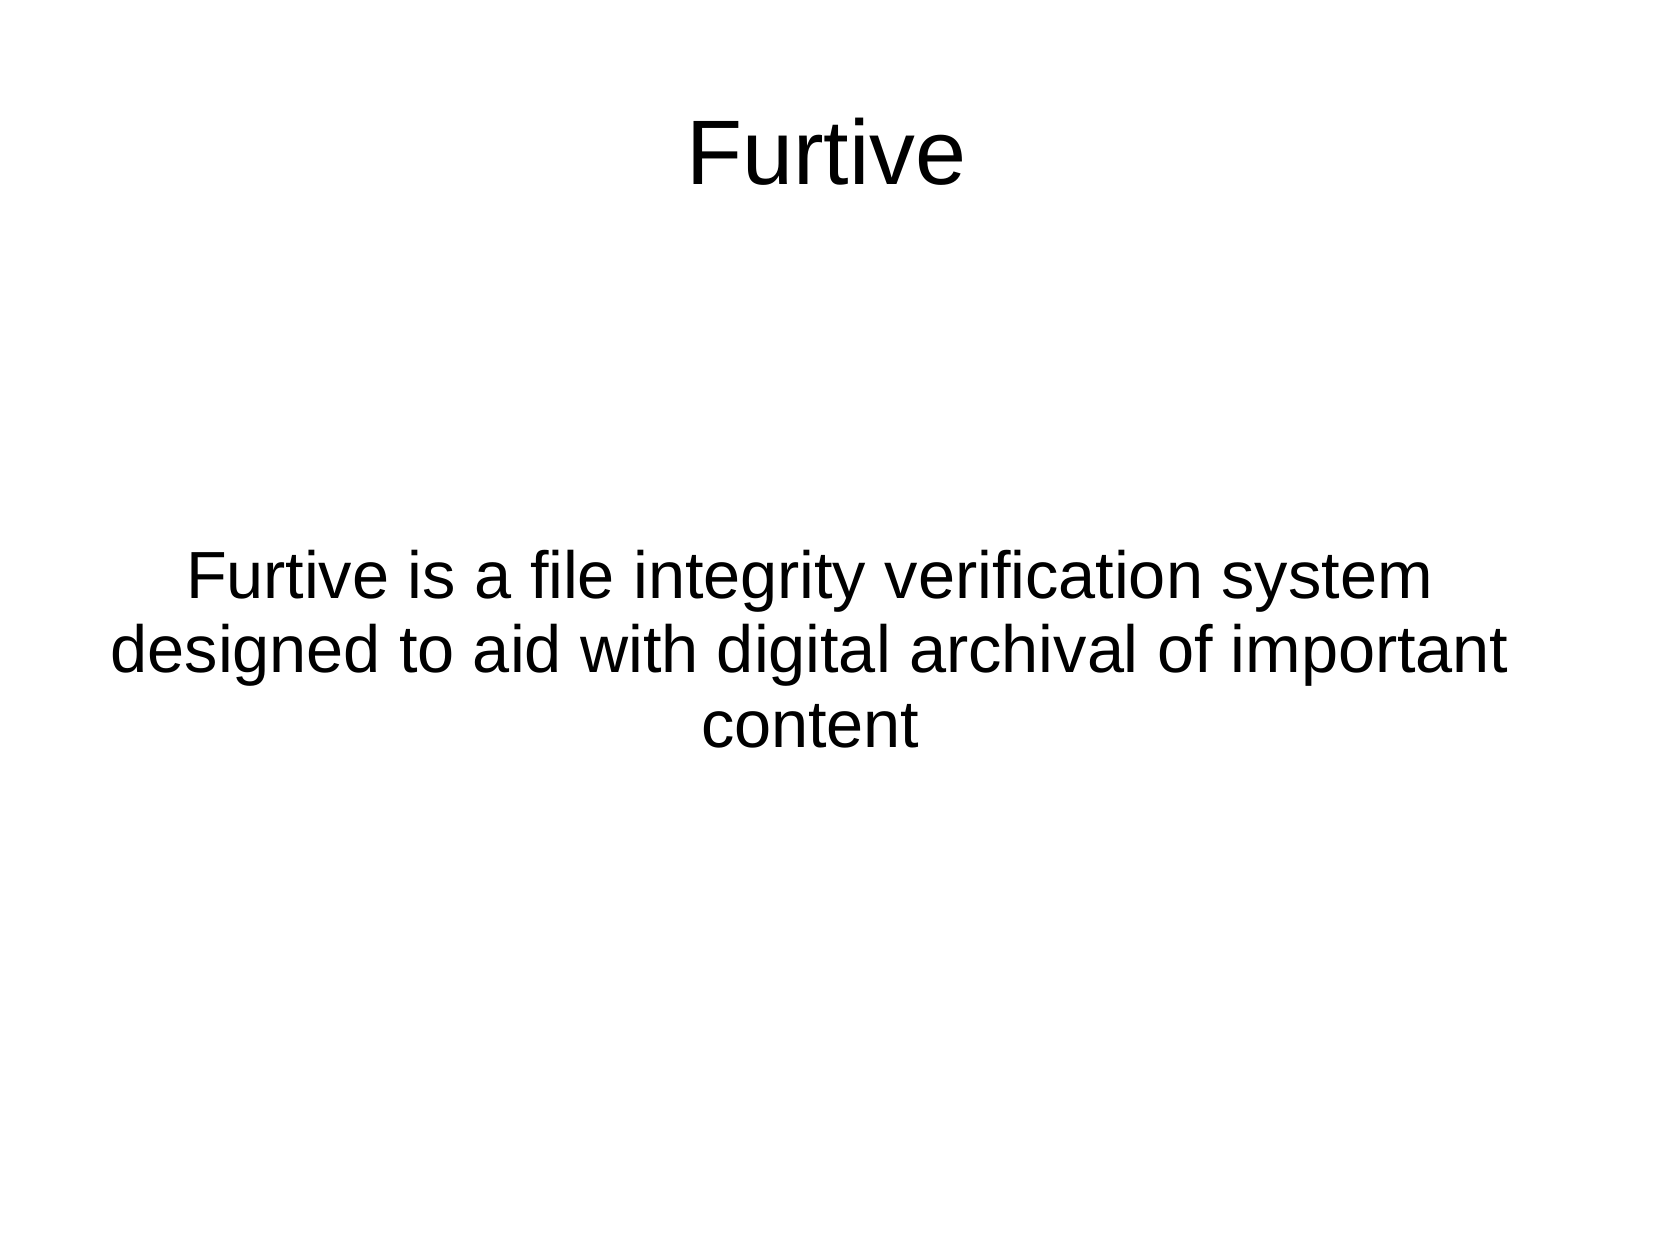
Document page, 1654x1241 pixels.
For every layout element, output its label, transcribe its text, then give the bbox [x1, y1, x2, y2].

title Furtive [82, 49, 1571, 257]
subtitle Furtive is a file integrity verification system designed to aid with digital archival of important content [82, 290, 1538, 1010]
